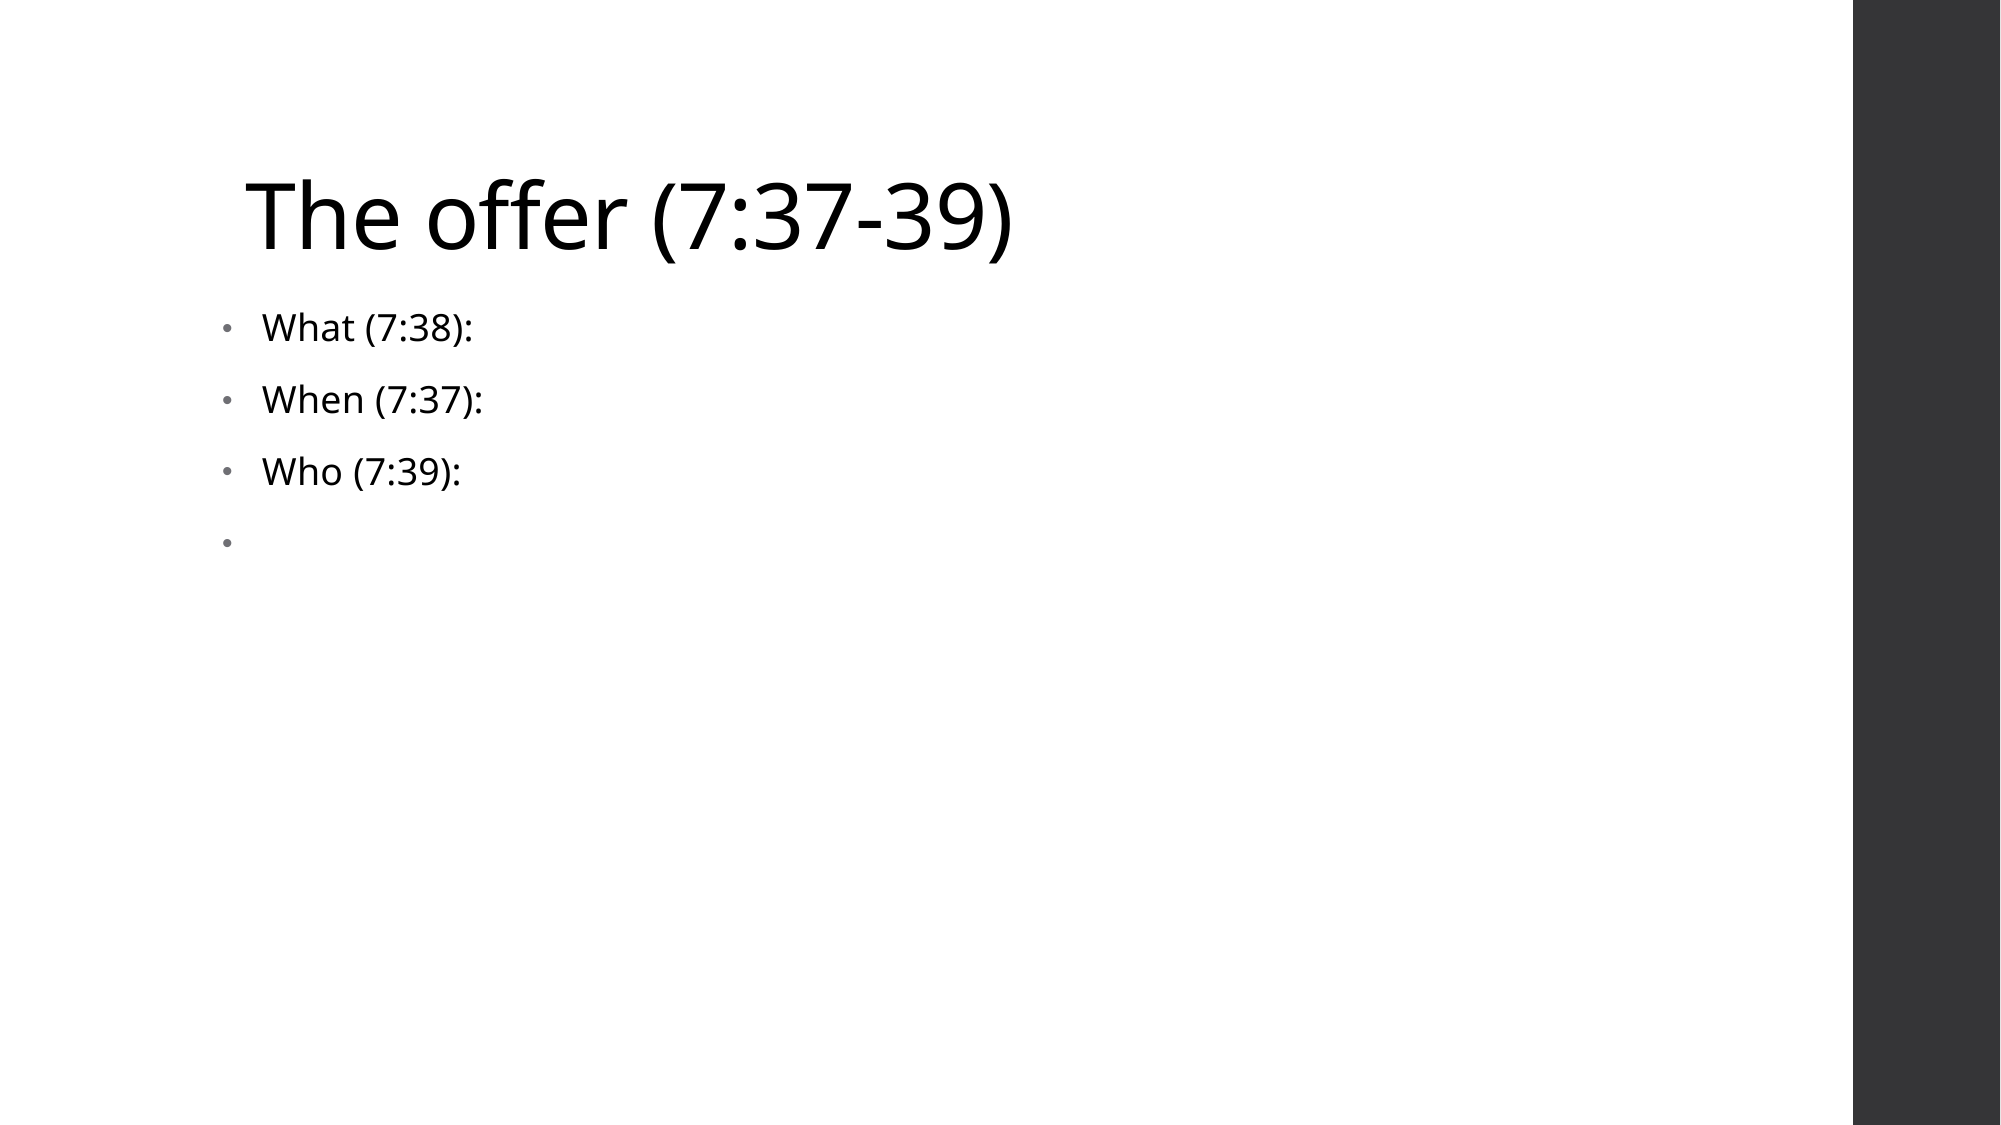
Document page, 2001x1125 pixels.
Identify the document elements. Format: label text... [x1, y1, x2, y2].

list What (7:38): When (7:37): Who (7:39): [206, 299, 1617, 1014]
title The offer (7:37-39) [206, 60, 1797, 278]
